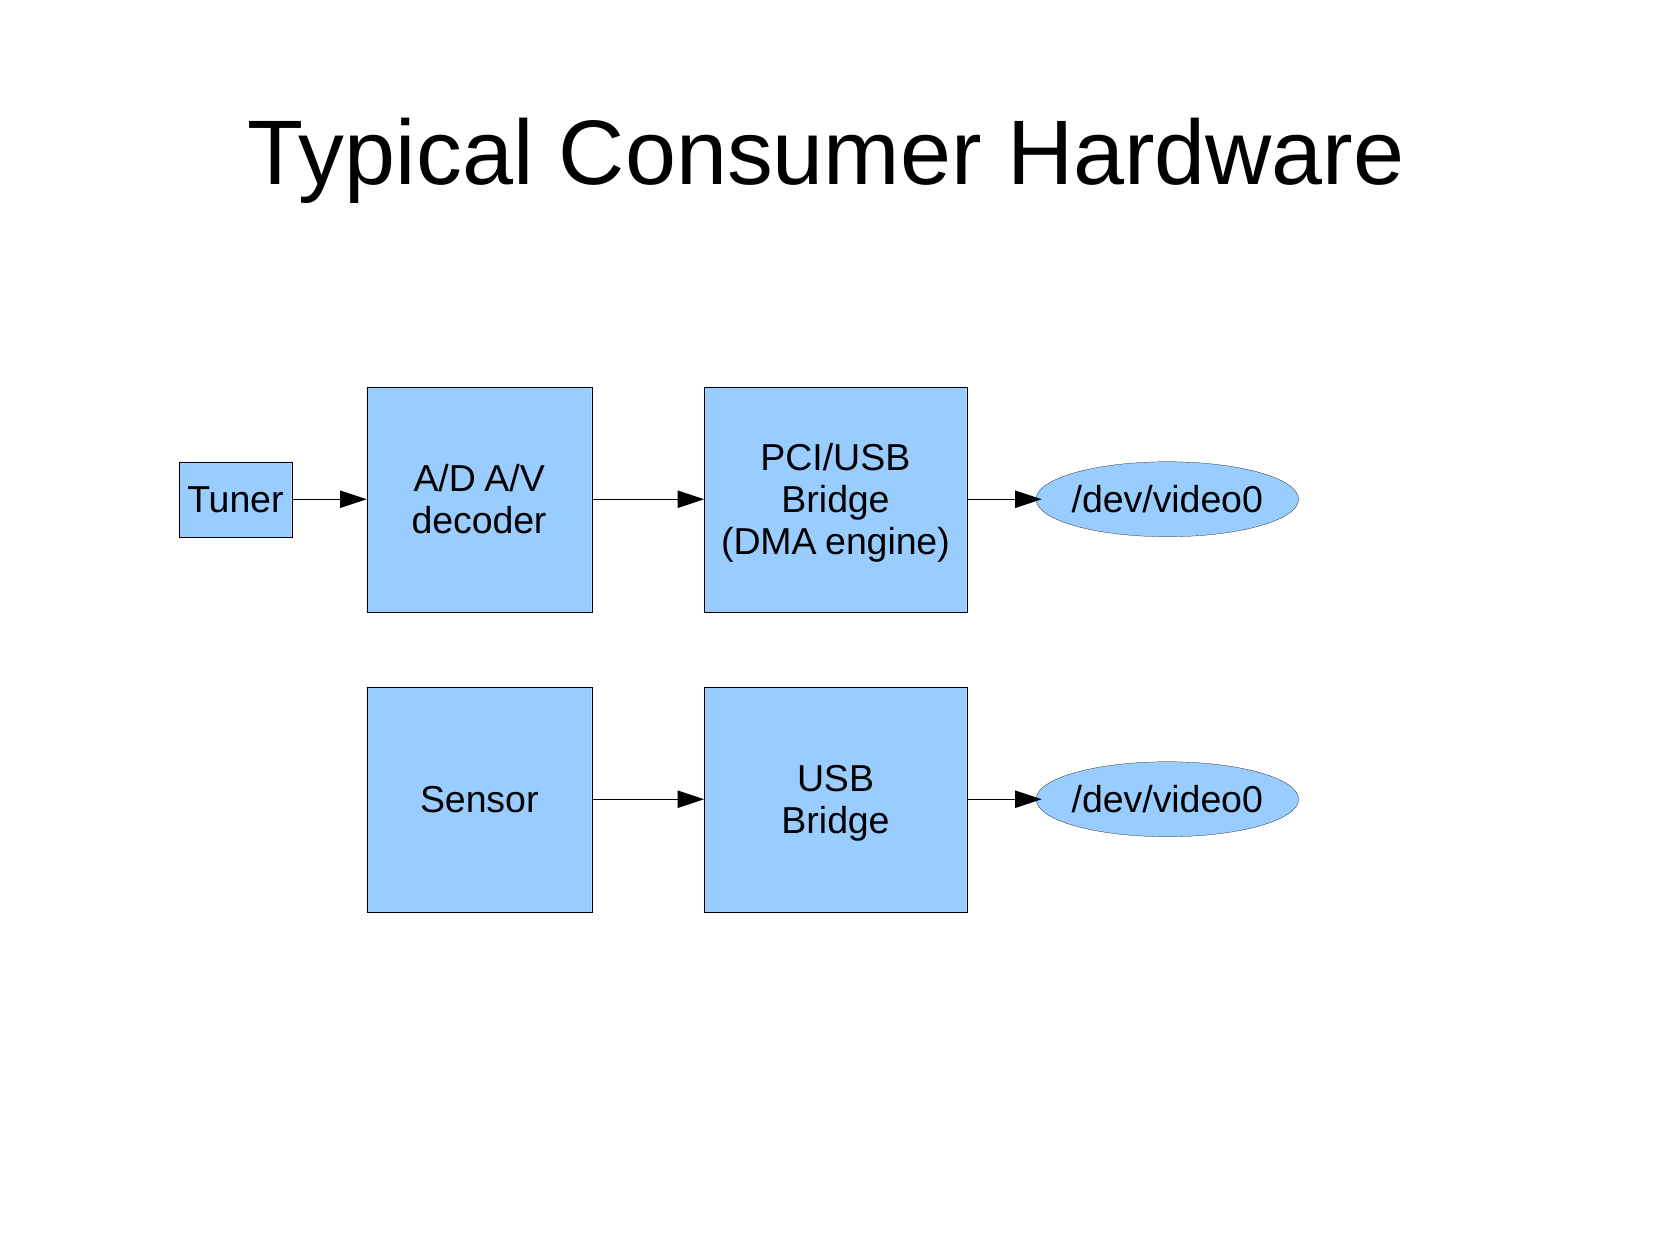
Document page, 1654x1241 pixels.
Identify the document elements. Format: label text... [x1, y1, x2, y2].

chart [82, 290, 1571, 1109]
title Typical Consumer Hardware [82, 49, 1571, 257]
